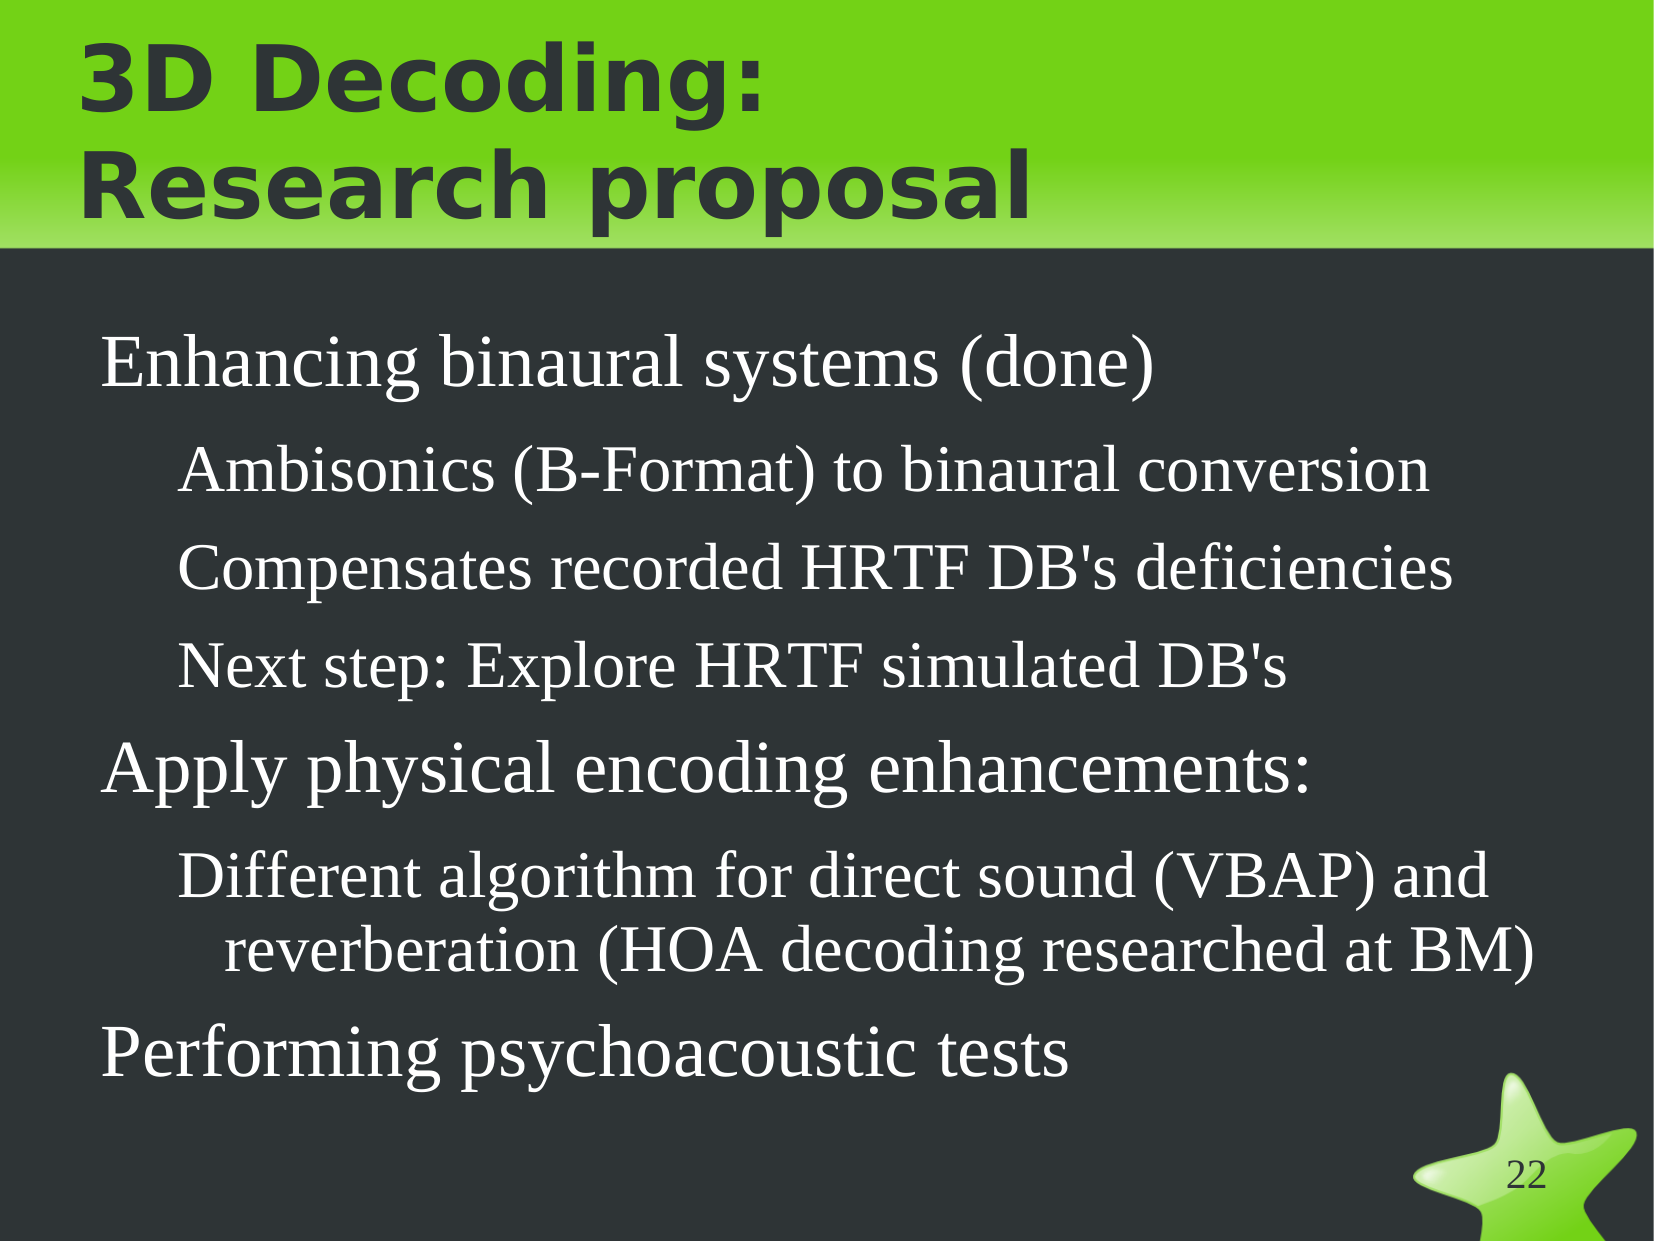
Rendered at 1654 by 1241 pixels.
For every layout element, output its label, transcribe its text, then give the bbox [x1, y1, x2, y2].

list Enhancing binaural systems (done) Ambisonics (B-Format) to binaural conversion Compensates recorded HRTF DB's deficiencies Next step: Explore HRTF simulated DB's Apply physical encoding enhancements: Different algorithm for direct sound (VBAP) and reverberation (HOA decoding researched at BM) Performing psychoacoustic tests [82, 319, 1571, 1150]
picture [0, 0, 1654, 1241]
title 3D Decoding: Research proposal [76, 25, 1565, 240]
